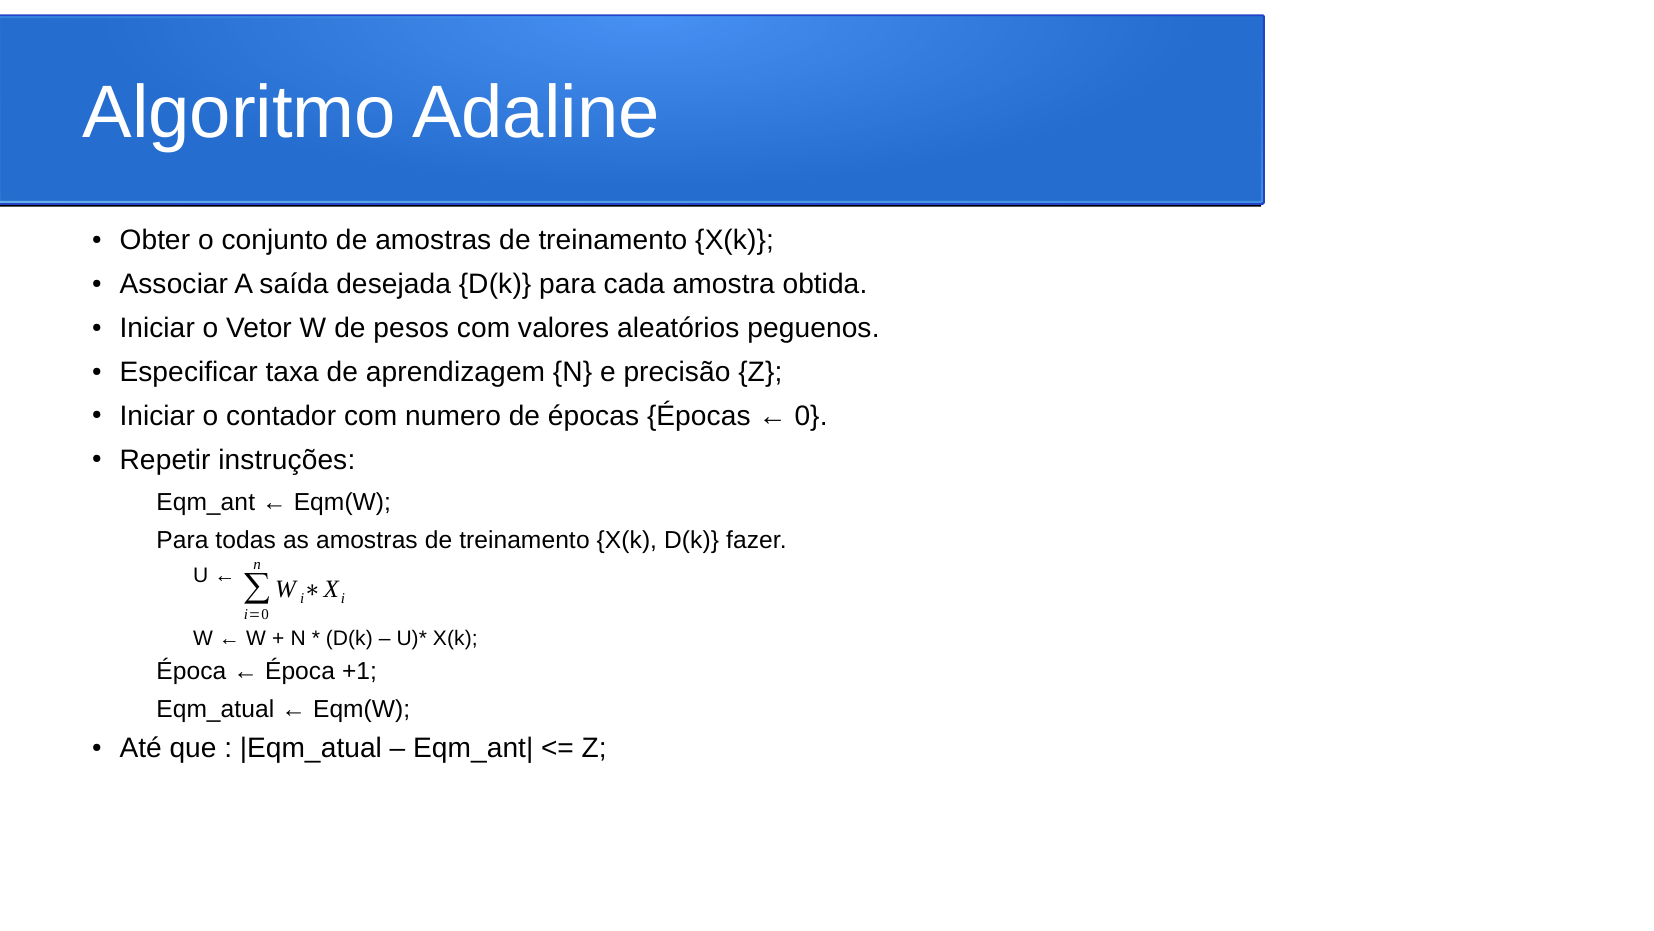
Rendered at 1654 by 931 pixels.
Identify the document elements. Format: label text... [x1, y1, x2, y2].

list Obter o conjunto de amostras de treinamento {X(k)}; Associar A saída desejada {D(k)} para cada amostra obtida. Iniciar o Vetor W de pesos com valores aleatórios peguenos. Especificar taxa de aprendizagem {N} e precisão {Z}; Iniciar o contador com numero de épocas {Épocas ← 0}. Repetir instruções: Eqm_ant ← Eqm(W); Para todas as amostras de treinamento {X(k), D(k)} fazer. U ← W ← W + N * (D(k) – U)* X(k); Época ← Época +1; Eqm_atual ← Eqm(W); Até que : |Eqm_atual – Eqm_ant| <= Z; [82, 224, 1571, 764]
chart [236, 555, 351, 623]
title Algoritmo Adaline [82, 35, 1235, 189]
